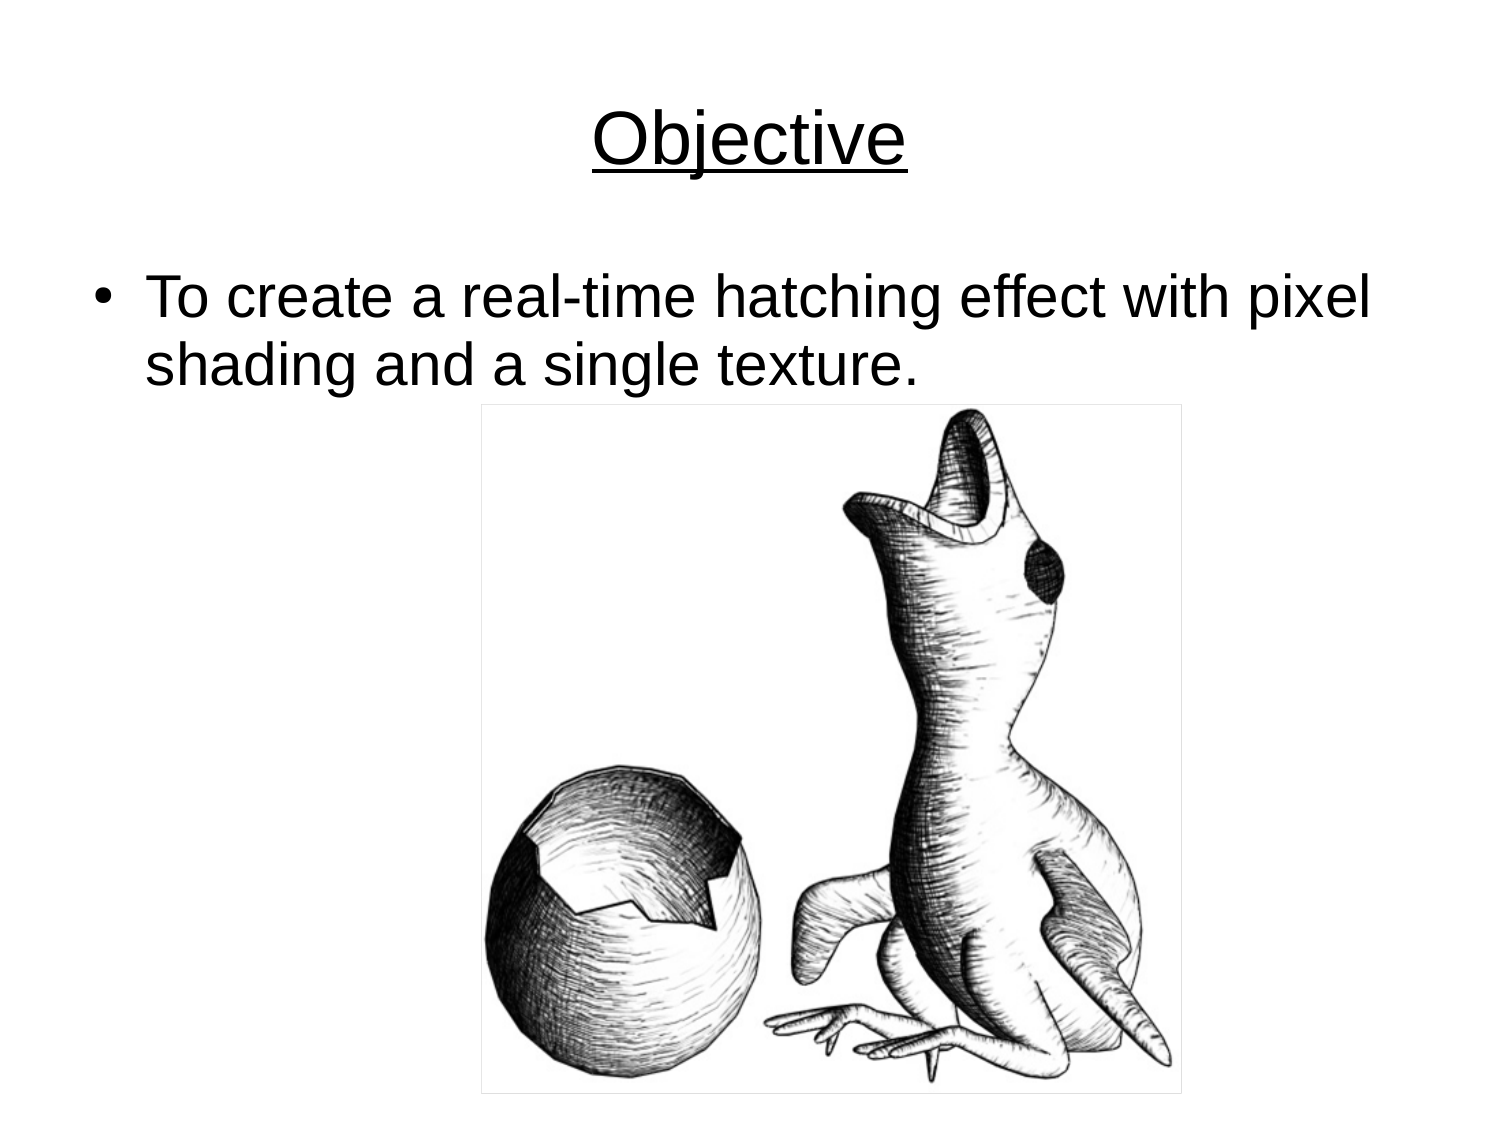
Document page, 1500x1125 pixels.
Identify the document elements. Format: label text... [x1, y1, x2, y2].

title Objective [75, 44, 1425, 233]
list To create a real-time hatching effect with pixel shading and a single texture. [75, 263, 1395, 916]
picture [480, 403, 1183, 1096]
